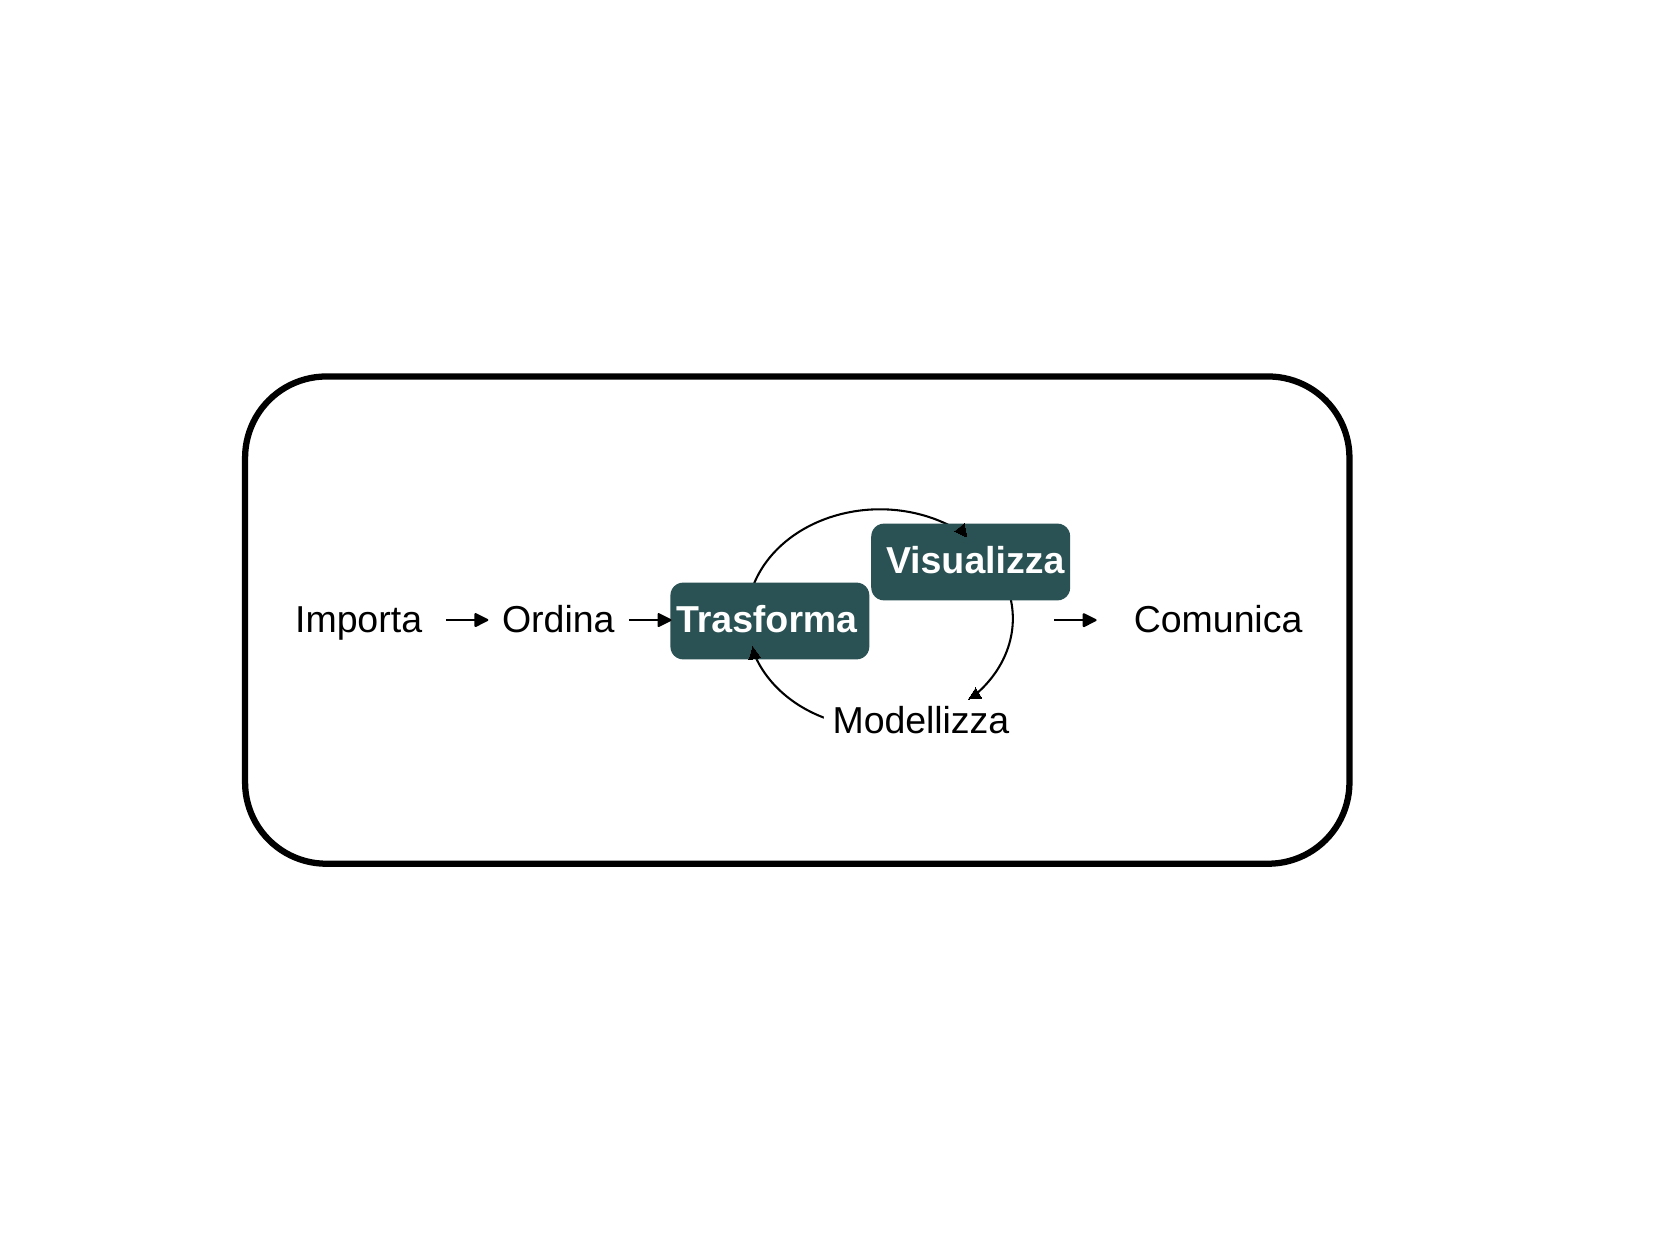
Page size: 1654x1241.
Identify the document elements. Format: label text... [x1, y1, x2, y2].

text_box [671, 582, 869, 591]
text_box Trasforma [661, 591, 877, 691]
text_box [658, 614, 671, 627]
text_box [748, 646, 761, 660]
text_box [872, 523, 1070, 537]
text_box [475, 614, 488, 626]
text_box Ordina [487, 591, 661, 649]
text_box [1083, 614, 1096, 627]
text_box [968, 687, 982, 700]
text_box Modellizza [818, 692, 1084, 749]
text_box Visualizza [871, 532, 1125, 590]
text_box Importa [280, 591, 458, 691]
text_box Comunica [1119, 591, 1409, 691]
text_box [871, 590, 1070, 652]
